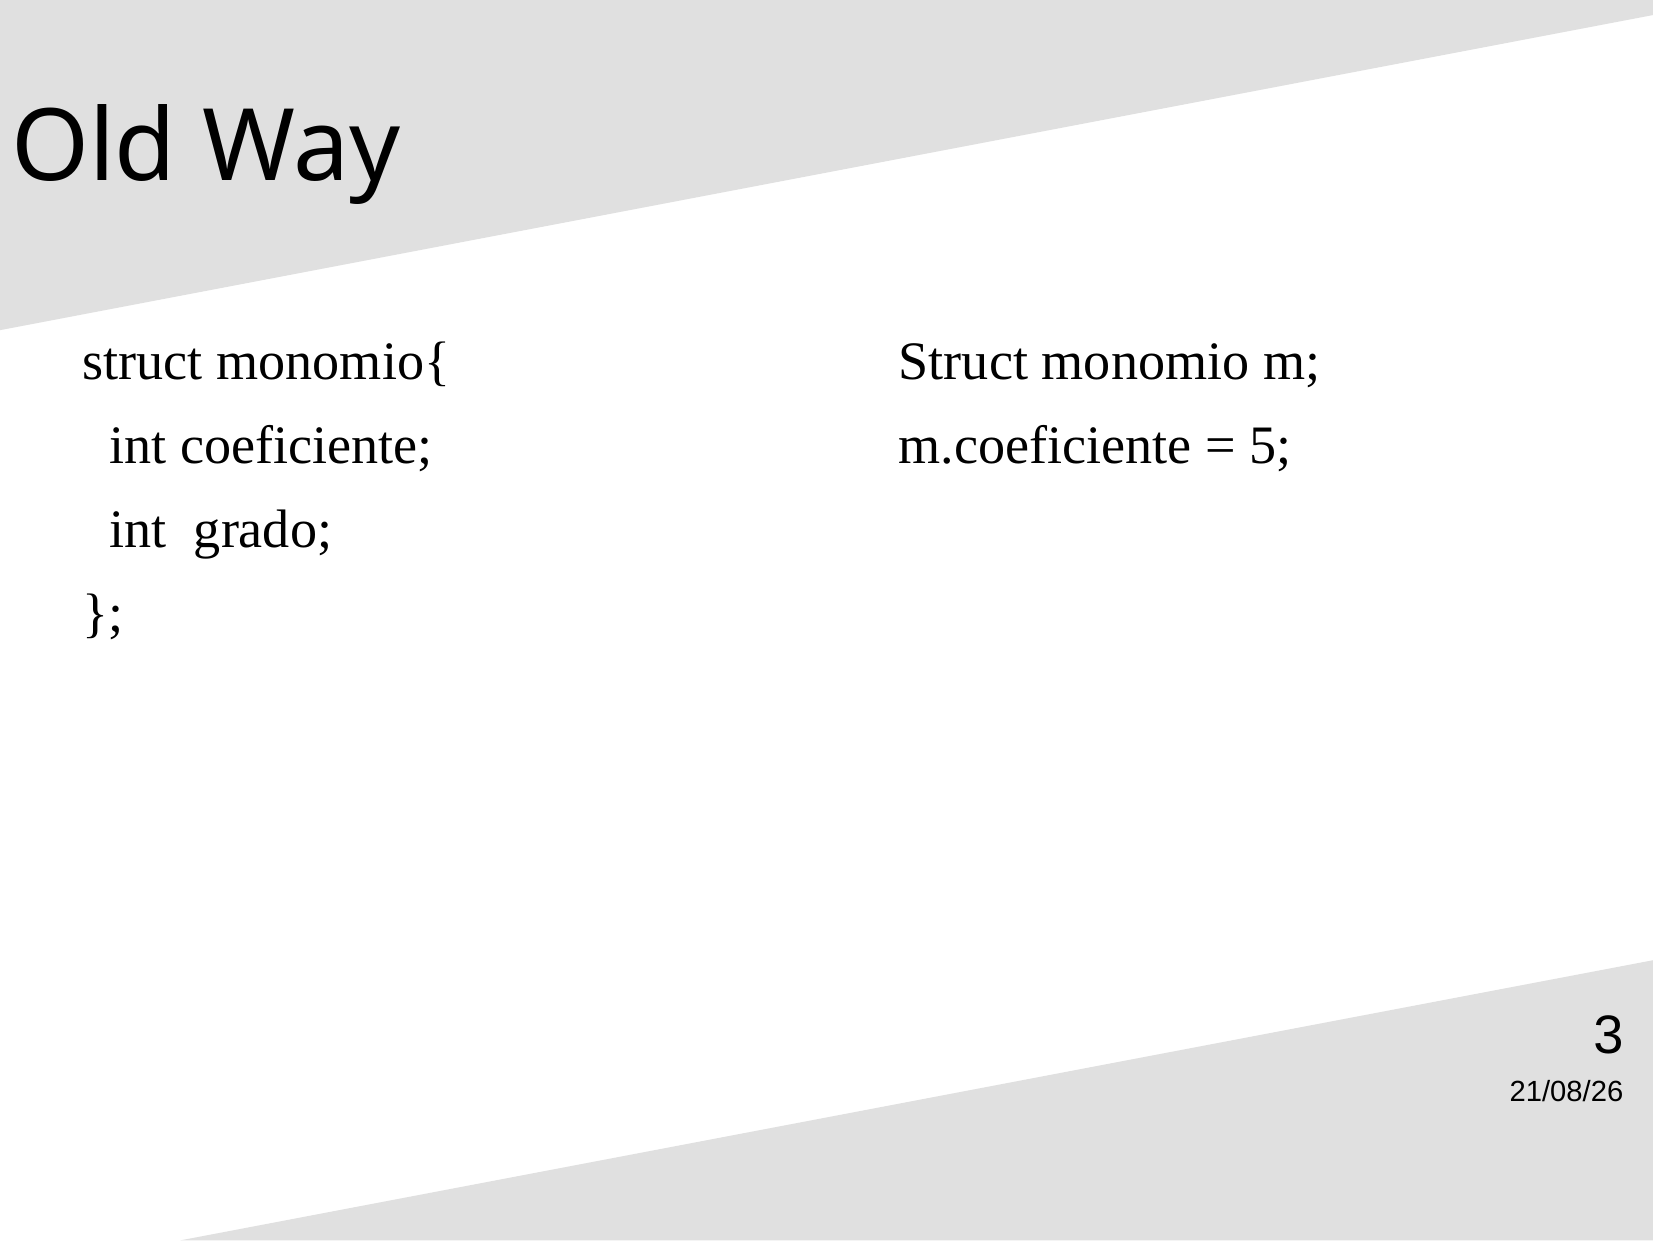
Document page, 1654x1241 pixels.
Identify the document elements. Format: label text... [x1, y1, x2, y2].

list Struct monomio m; m.coeficiente = 5; [827, 331, 1538, 1052]
title Old Way [11, 94, 1499, 325]
list struct monomio{ int coeficiente; int grado; }; [82, 331, 793, 1052]
